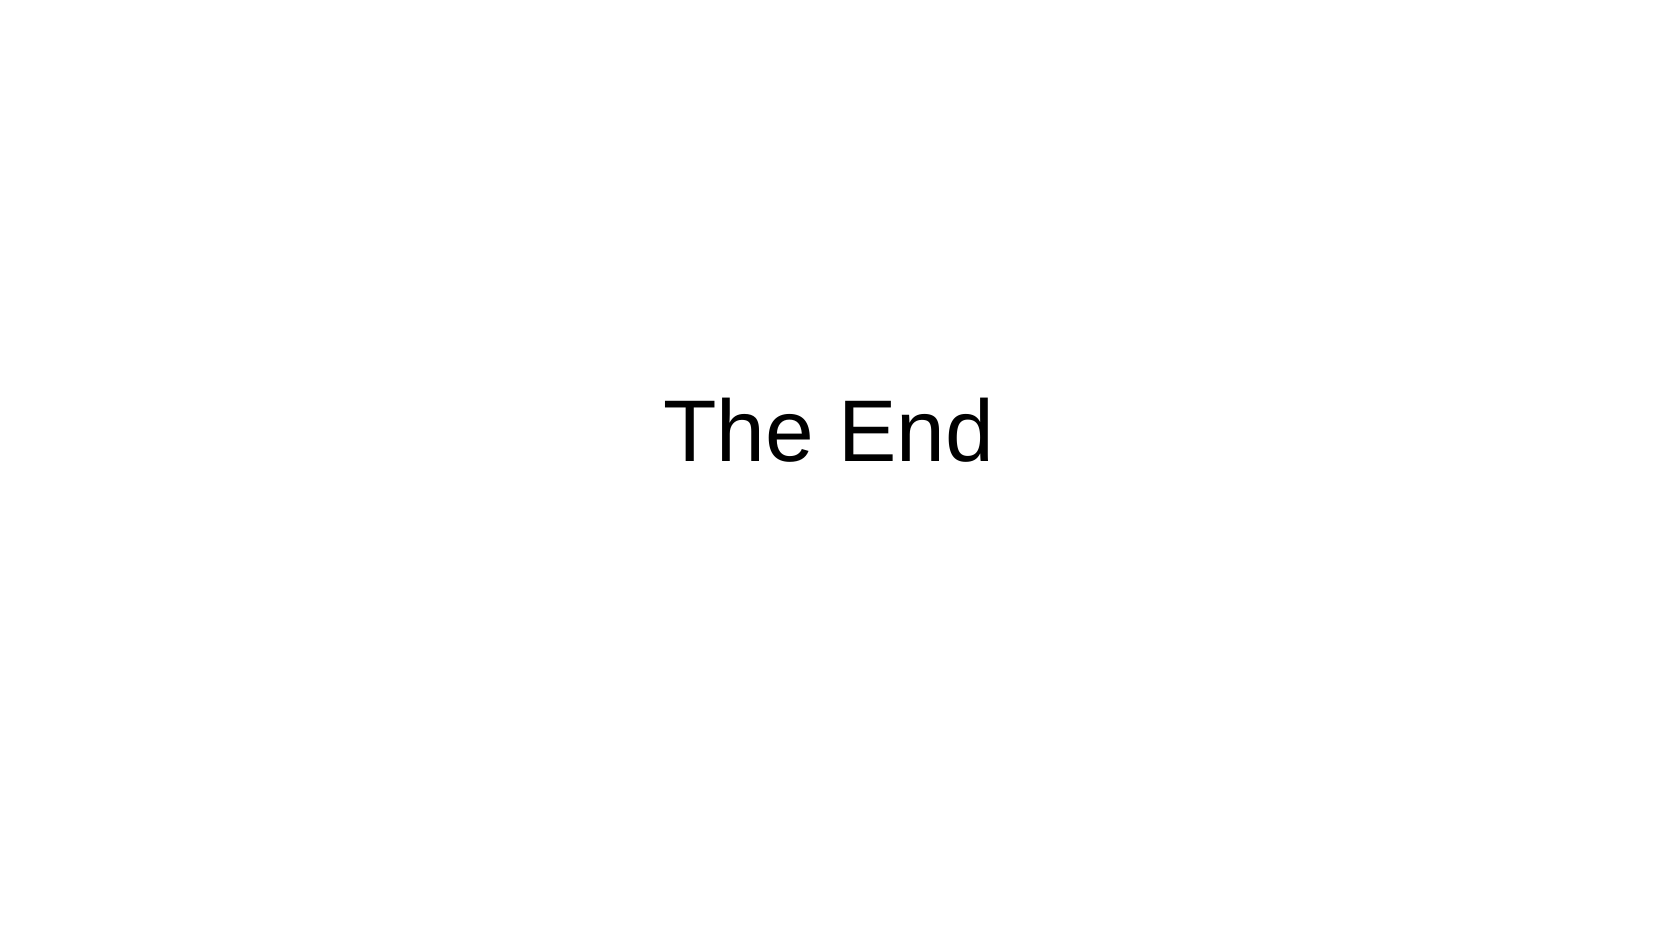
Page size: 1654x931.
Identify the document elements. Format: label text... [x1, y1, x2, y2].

text_box The End [600, 375, 1051, 586]
